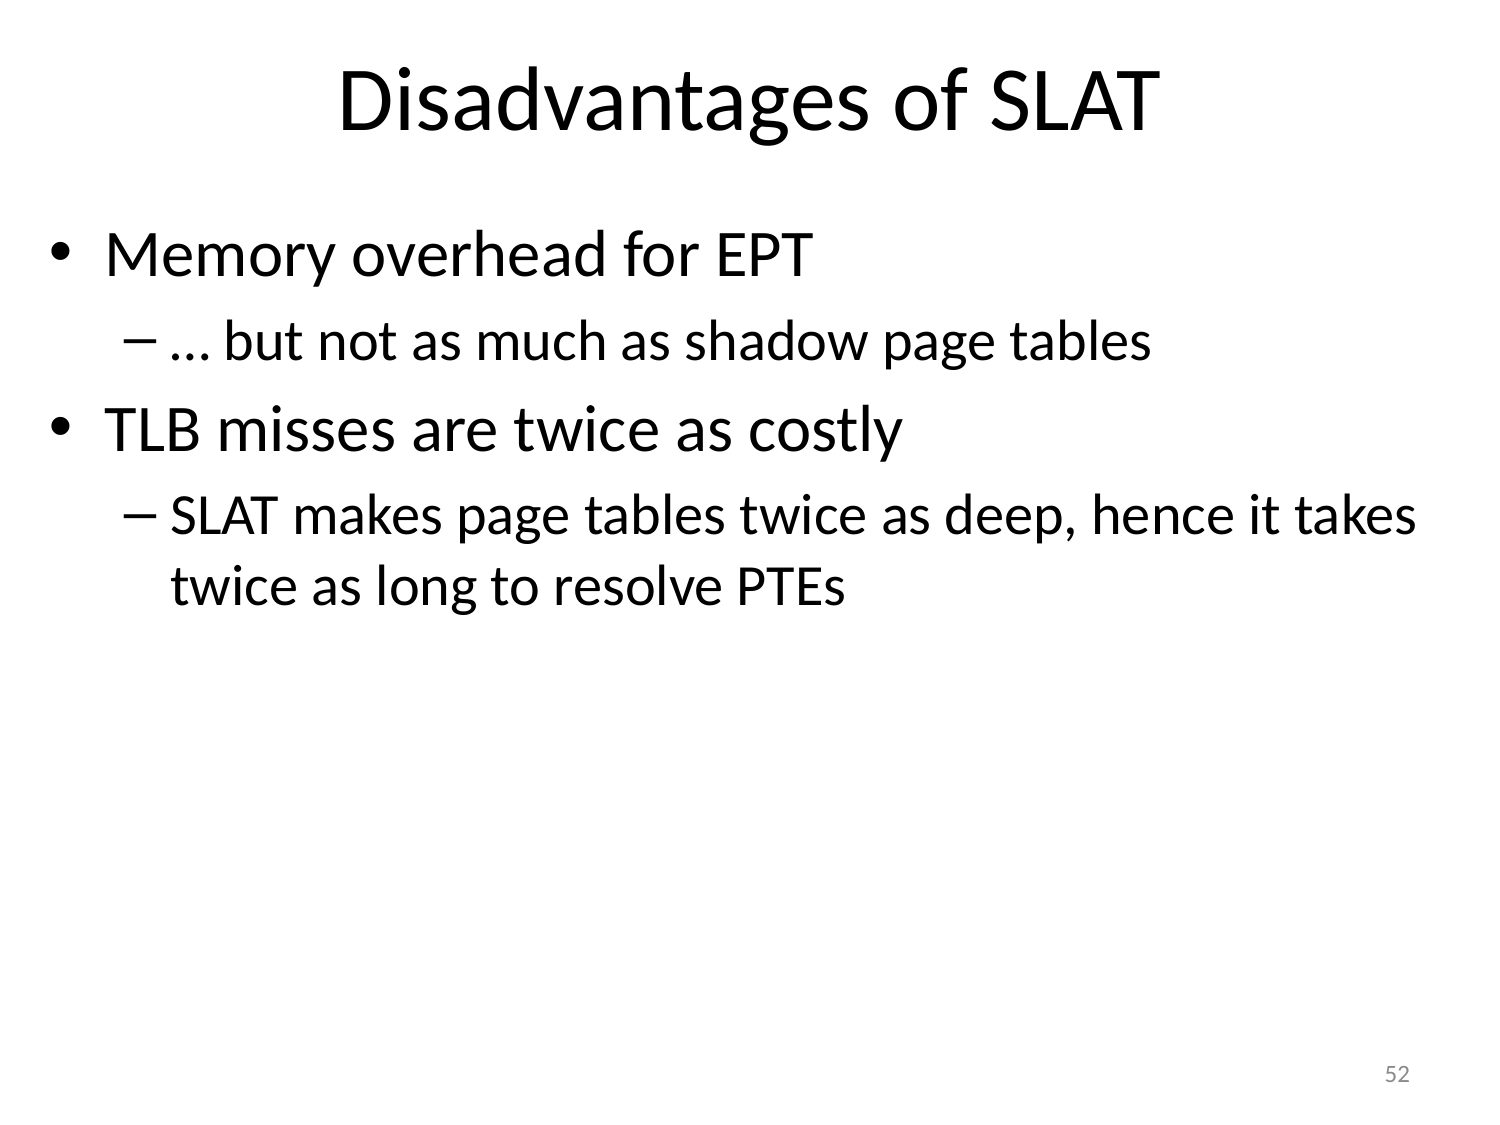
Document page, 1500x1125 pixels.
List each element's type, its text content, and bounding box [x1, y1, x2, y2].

slide_number <number> [1074, 1042, 1425, 1103]
list Memory overhead for EPT … but not as much as shadow page tables TLB misses are twice as costly SLAT makes page tables twice as deep, hence it takes twice as long to resolve PTEs [33, 202, 1467, 1041]
title Disadvantages of SLAT [75, 0, 1425, 188]
